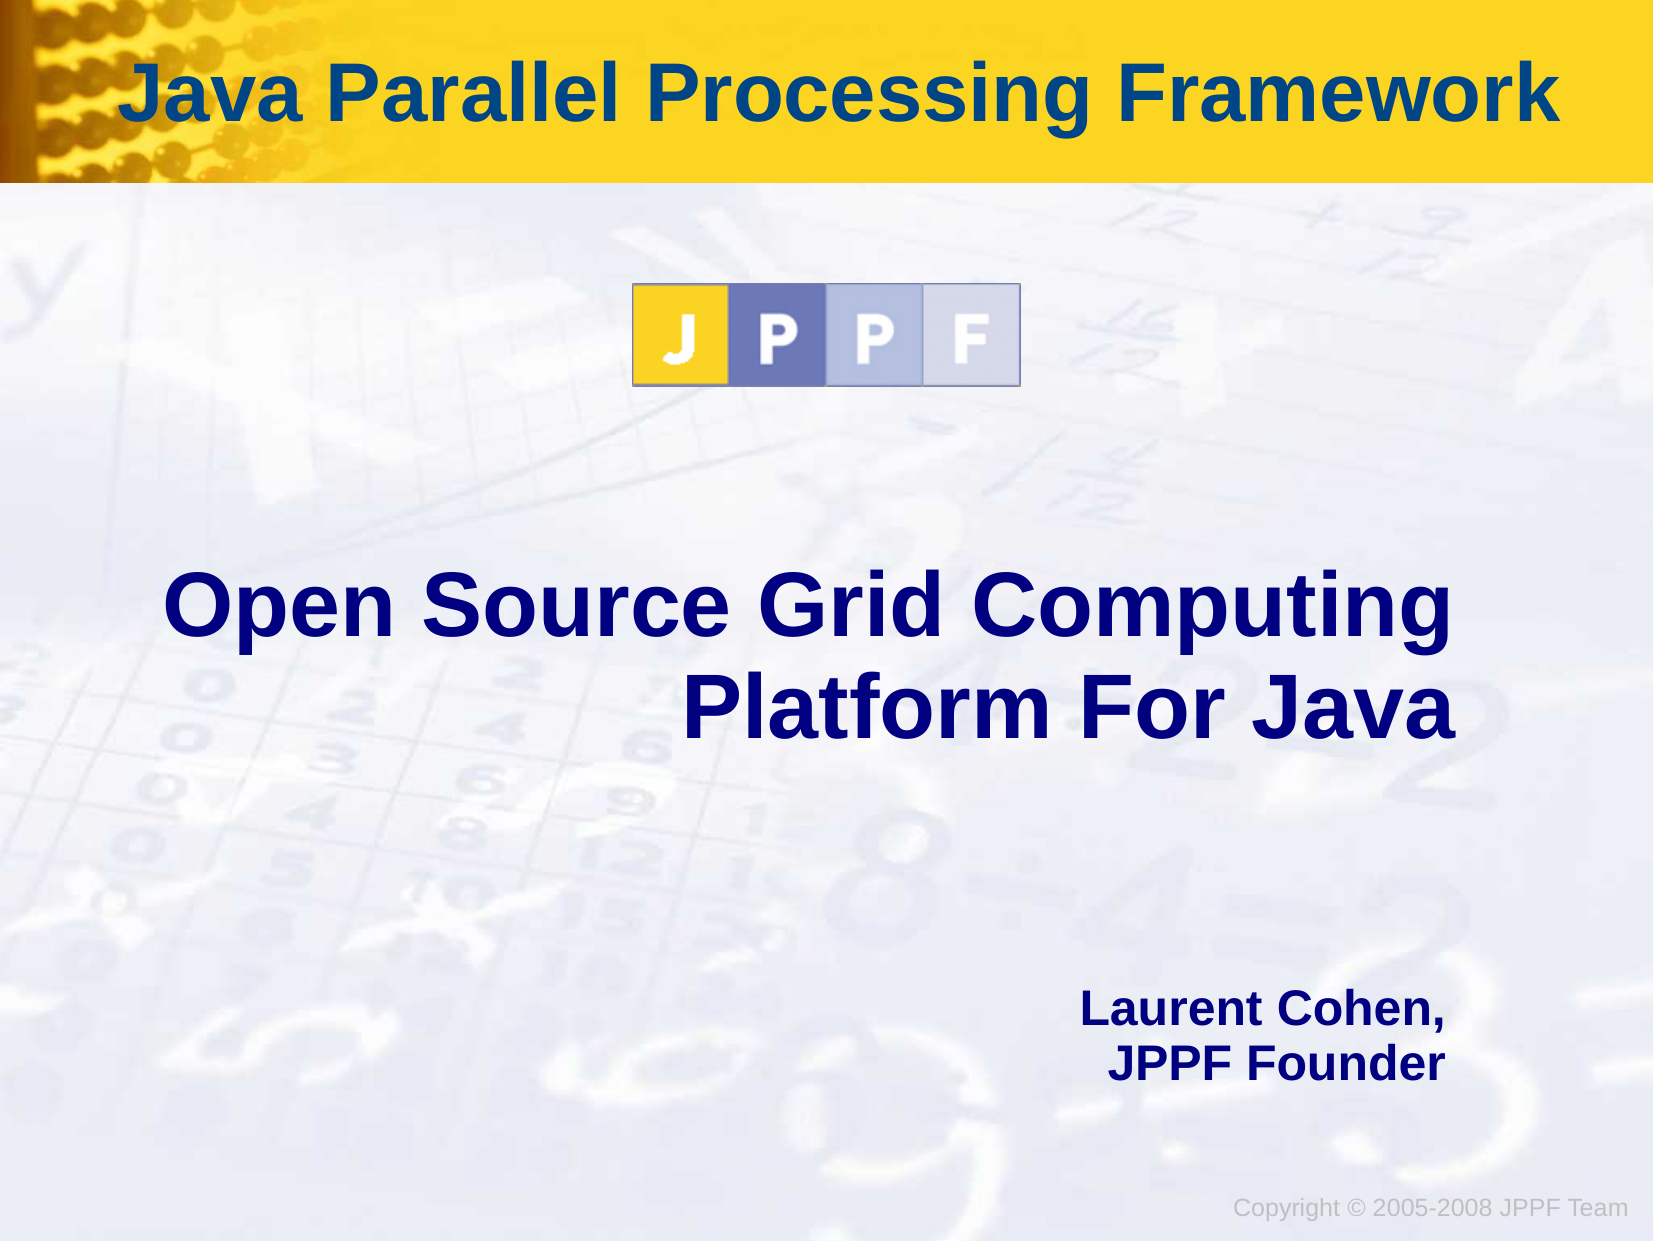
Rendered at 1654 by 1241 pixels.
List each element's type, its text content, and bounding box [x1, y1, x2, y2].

text_box Open Source Grid Computing Platform For Java [106, 545, 1471, 766]
text_box Laurent Cohen, JPPF Founder [1064, 972, 1461, 1102]
title Java Parallel Processing Framework [98, 8, 1562, 177]
picture [0, 0, 1654, 1241]
